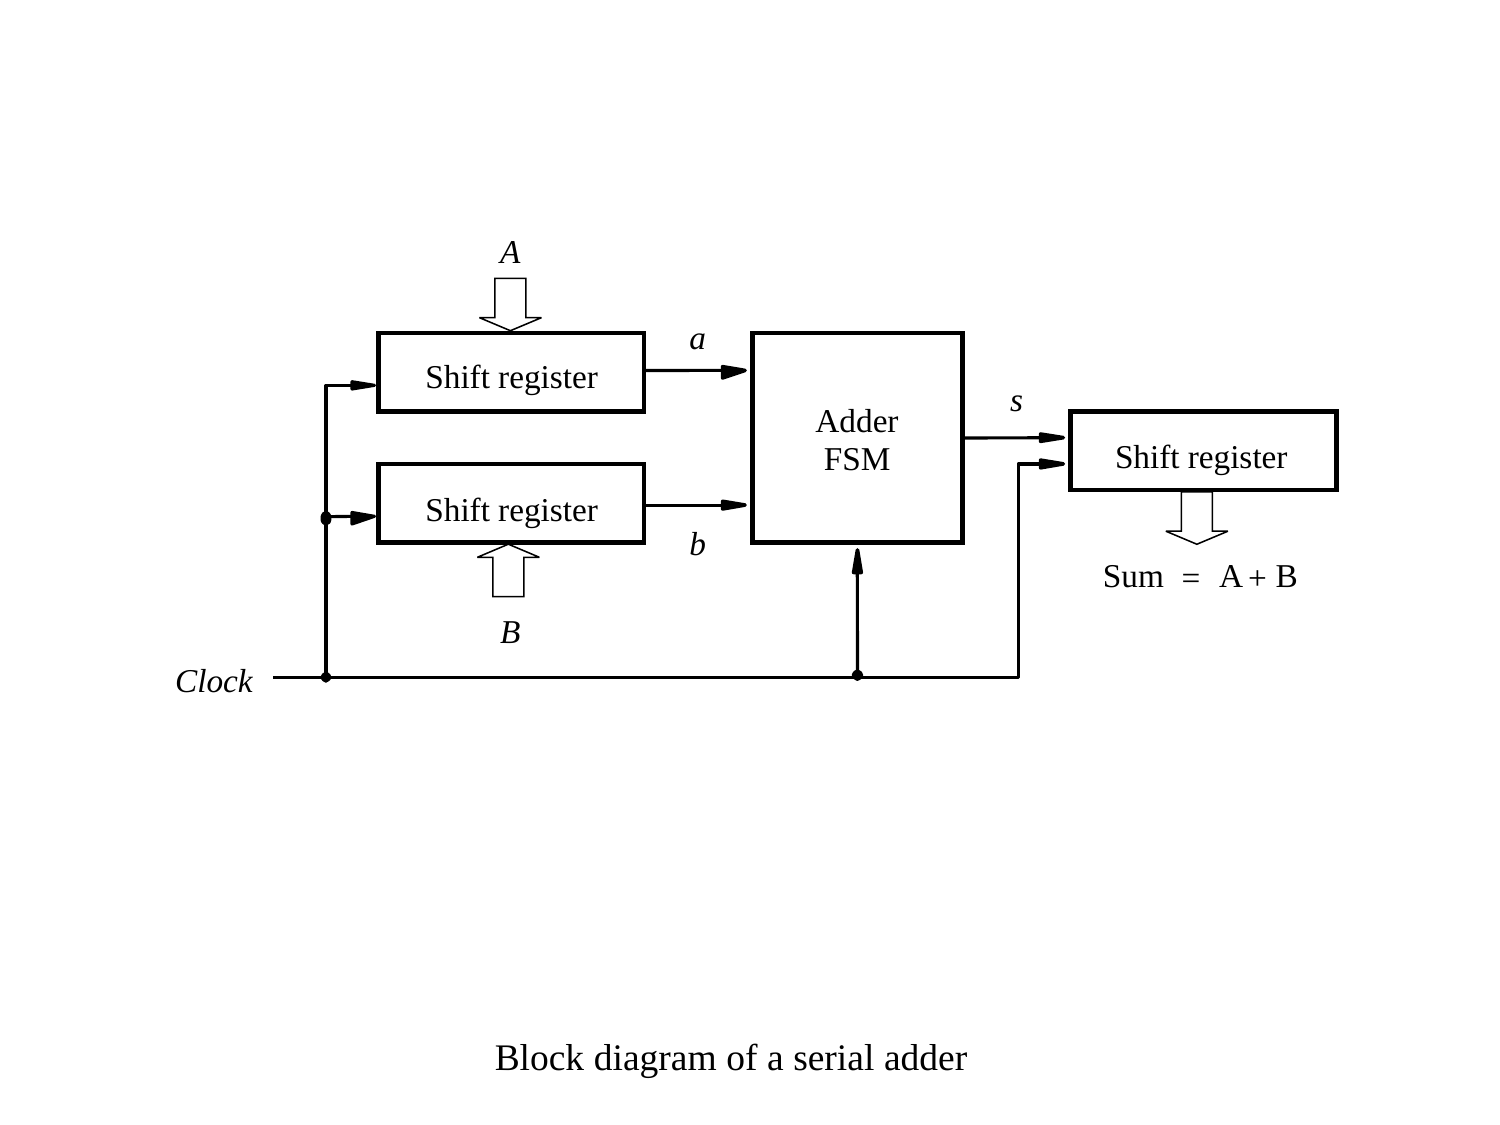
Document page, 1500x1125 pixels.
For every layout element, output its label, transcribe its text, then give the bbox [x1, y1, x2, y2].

text_box A [1226, 569, 1234, 578]
text_box FSM [823, 436, 899, 477]
text_box [322, 512, 330, 524]
text_box B [506, 632, 516, 642]
text_box Shift register [425, 487, 599, 528]
text_box [1040, 460, 1064, 468]
text_box + [1248, 556, 1276, 597]
text_box Clock [175, 658, 262, 699]
text_box [722, 501, 746, 509]
text_box = [1181, 556, 1209, 597]
text_box Shift register [425, 355, 599, 396]
text_box A [506, 244, 514, 254]
text_box [352, 381, 375, 389]
text_box [322, 673, 330, 681]
text_box Adder [815, 399, 907, 440]
text_box A [1219, 554, 1252, 595]
text_box b [689, 522, 715, 563]
text_box B [508, 623, 516, 631]
text_box [722, 366, 746, 378]
text_box Shift register [1115, 434, 1288, 475]
text_box B [1282, 567, 1291, 575]
text_box [853, 549, 862, 573]
text_box B [1275, 554, 1307, 595]
text_box A [500, 230, 529, 271]
text_box [1040, 434, 1064, 442]
text_box B [500, 609, 529, 650]
text_box Block diagram of a serial adder [124, 1025, 1339, 1101]
text_box s [1009, 378, 1032, 419]
text_box [352, 512, 375, 524]
text_box B [1282, 576, 1292, 586]
text_box a [689, 316, 715, 357]
text_box Sum [1102, 554, 1173, 595]
